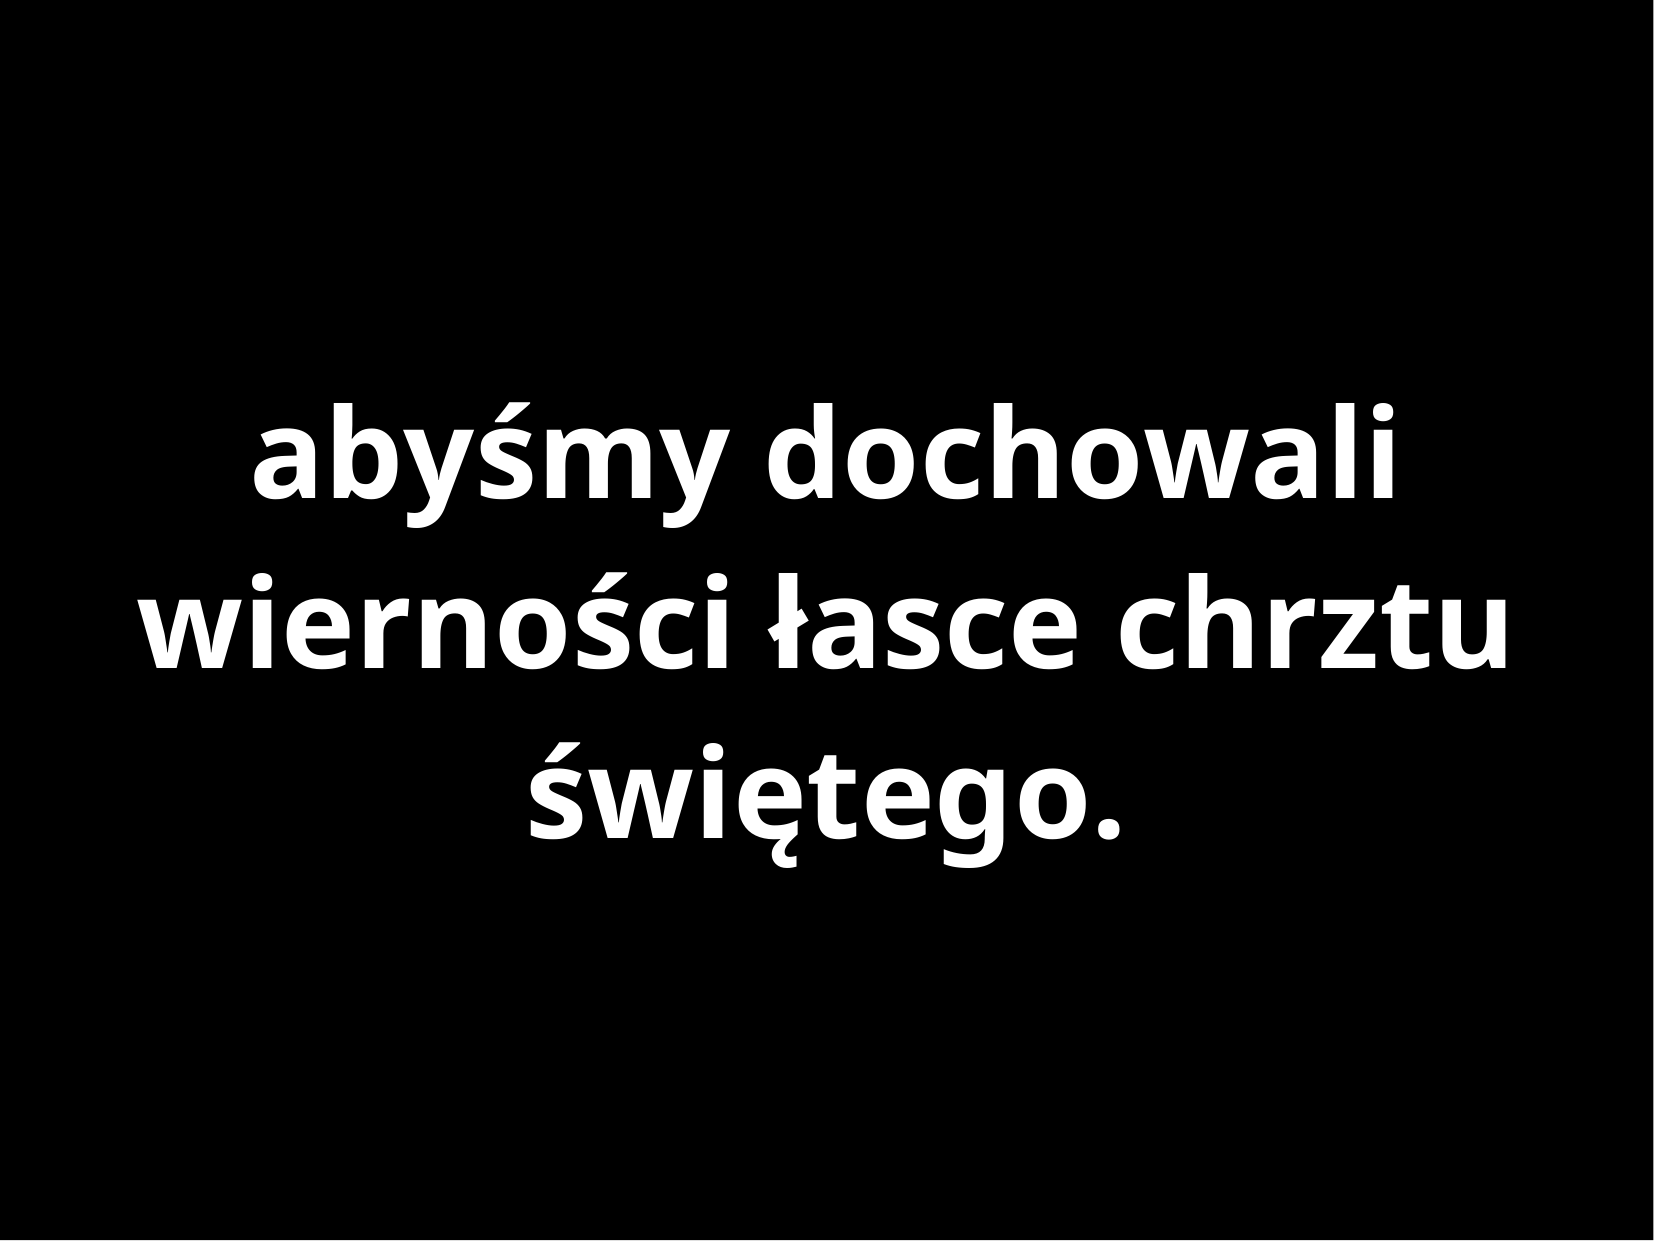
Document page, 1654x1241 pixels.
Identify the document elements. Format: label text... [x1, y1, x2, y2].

title abyśmy dochowali wierności łasce chrztu świętego. [0, 0, 1654, 1241]
